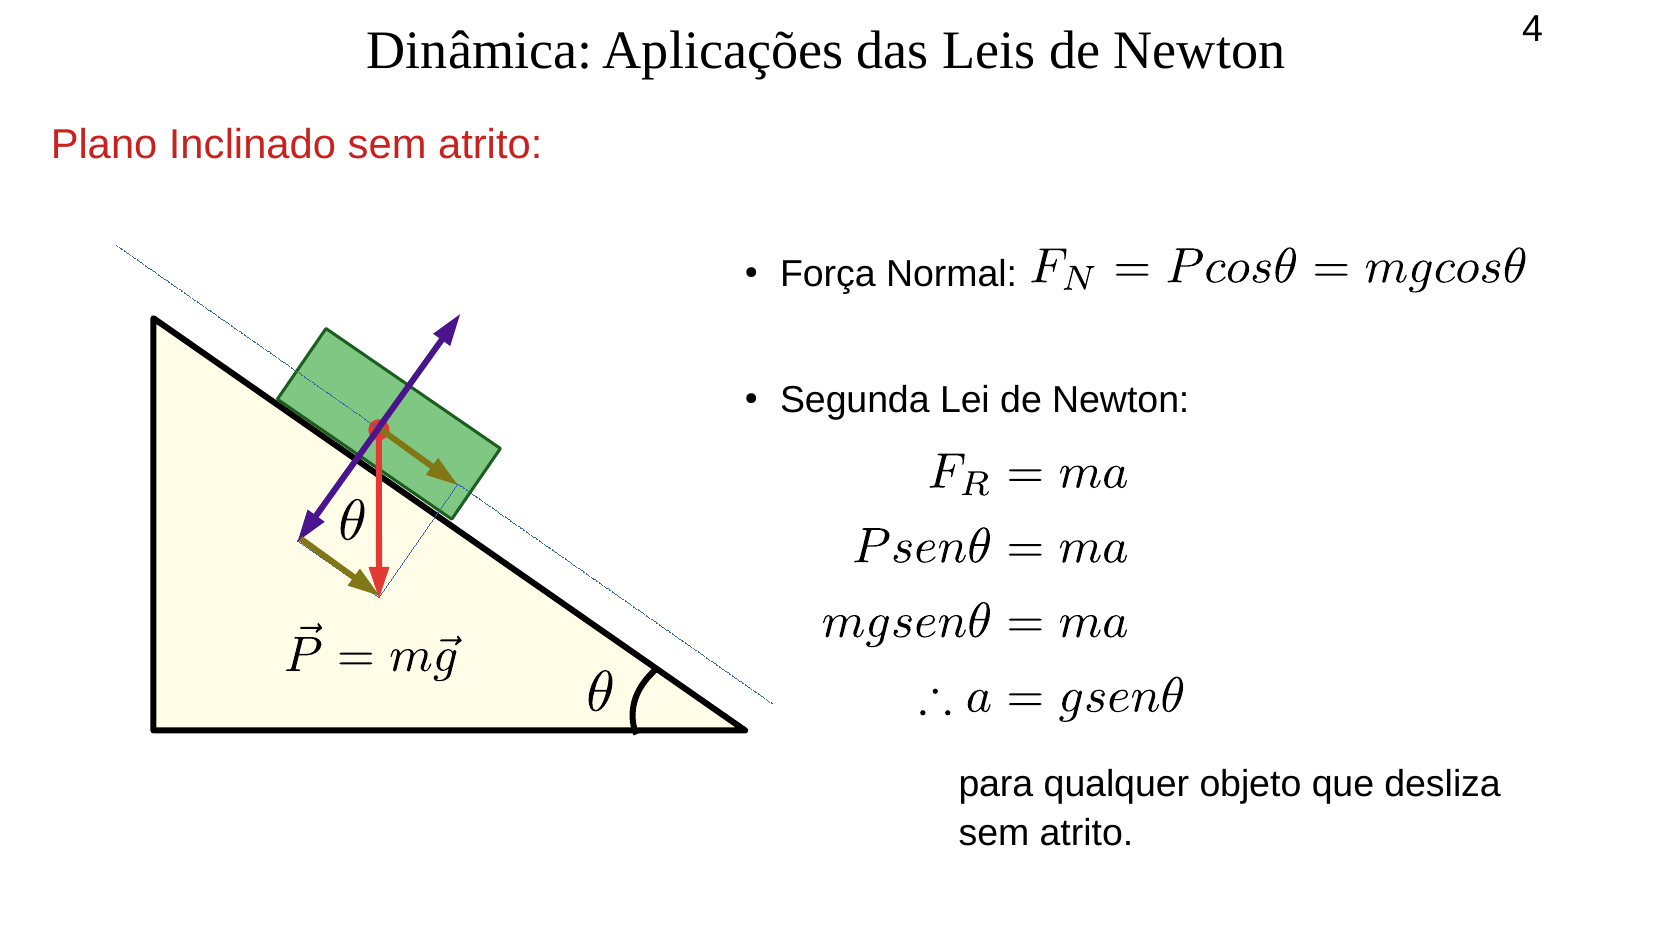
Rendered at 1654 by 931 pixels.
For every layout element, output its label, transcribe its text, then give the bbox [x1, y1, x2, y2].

text_box Dinâmica: Aplicações das Leis de Newton [352, 0, 1302, 88]
text_box [277, 328, 406, 454]
picture [338, 498, 365, 541]
text_box Força Normal: Segunda Lei de Newton: para qualquer objeto que desliza sem atrito. [729, 245, 1573, 861]
picture [586, 669, 613, 712]
text_box [153, 318, 729, 731]
text_box <number> [1507, 0, 1654, 71]
picture [281, 621, 464, 684]
picture [1029, 247, 1526, 293]
picture [821, 453, 1184, 722]
text_box [305, 461, 376, 586]
text_box [382, 387, 501, 520]
text_box Plano Inclinado sem atrito: [36, 112, 1572, 268]
text_box [362, 440, 375, 467]
